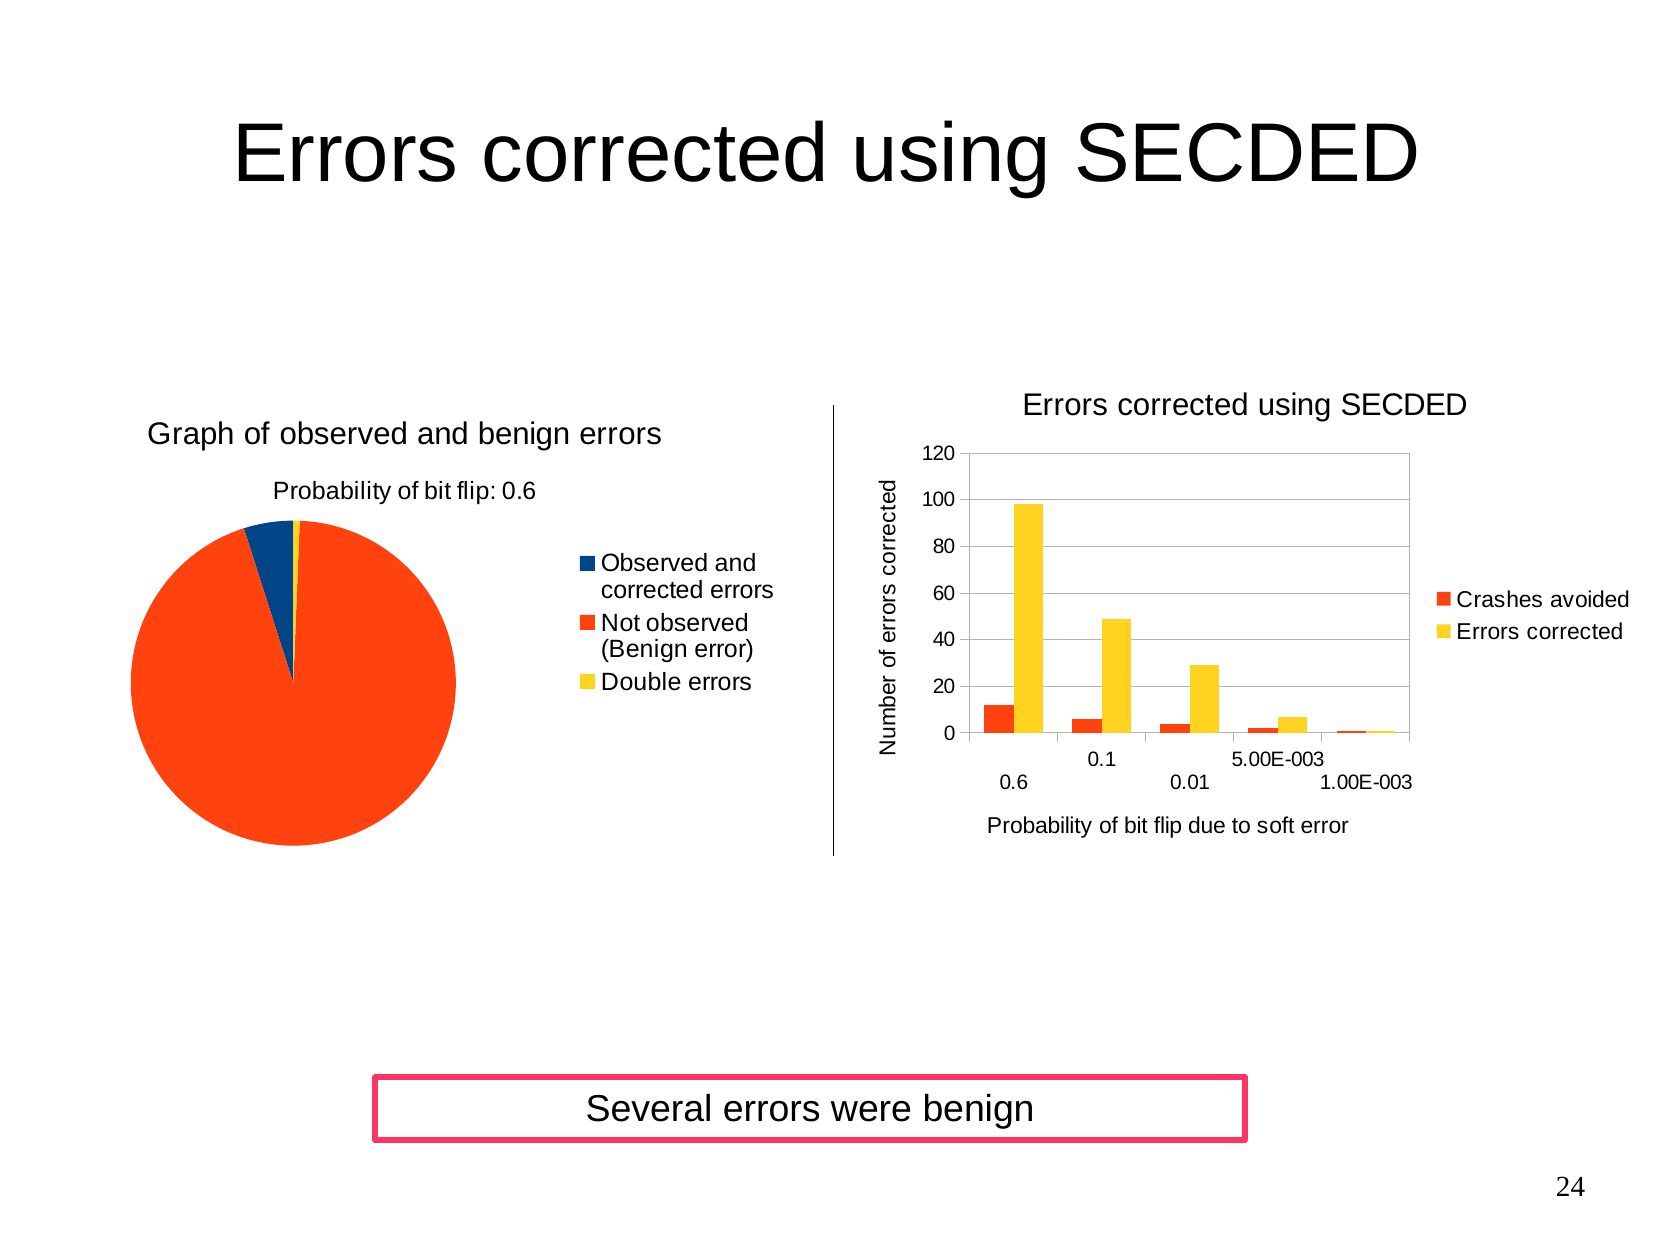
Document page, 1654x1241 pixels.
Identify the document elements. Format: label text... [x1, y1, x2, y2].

text_box Several errors were benign [375, 1077, 1246, 1141]
chart [15, 390, 796, 856]
chart [840, 360, 1651, 871]
title Errors corrected using SECDED [82, 49, 1571, 257]
